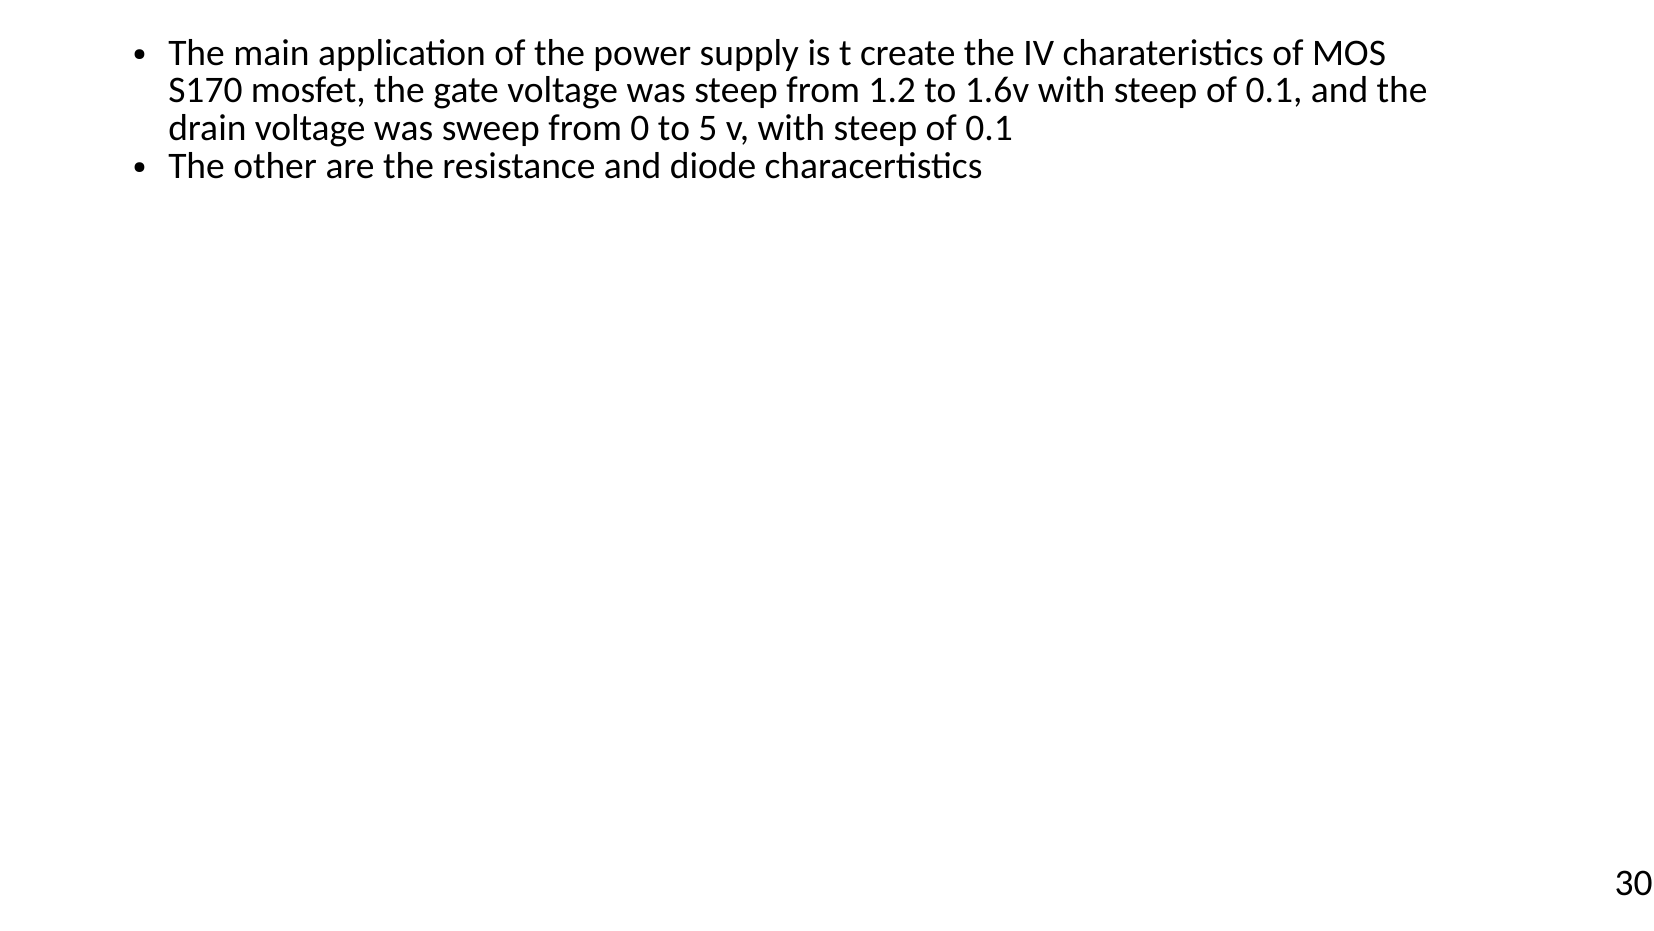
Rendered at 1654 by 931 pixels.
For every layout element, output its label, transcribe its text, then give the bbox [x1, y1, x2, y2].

text_box The main application of the power supply is t create the IV charateristics of MOS S170 mosfet, the gate voltage was steep from 1.2 to 1.6v with steep of 0.1, and the drain voltage was sweep from 0 to 5 v, with steep of 0.1 The other are the resistance and diode characertistics [118, 29, 1447, 196]
text_box <number> [1479, 860, 1654, 931]
